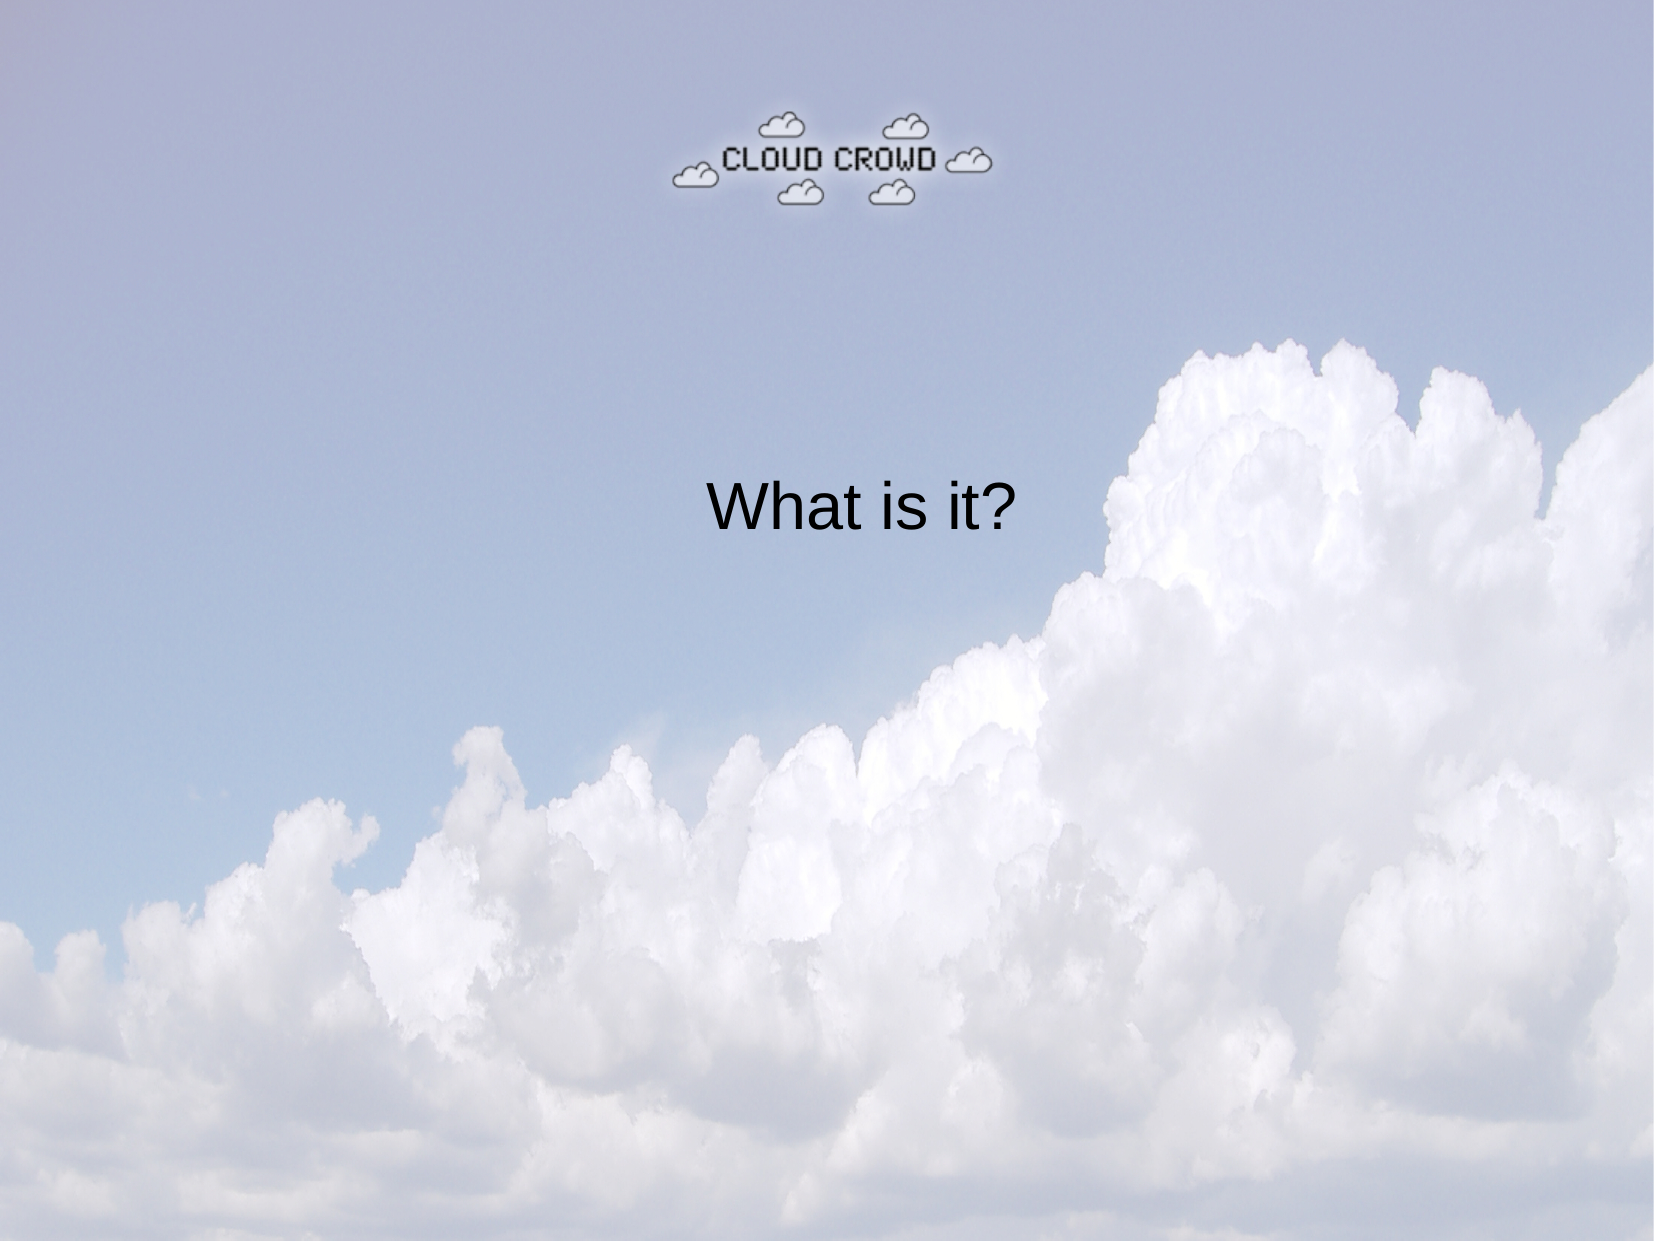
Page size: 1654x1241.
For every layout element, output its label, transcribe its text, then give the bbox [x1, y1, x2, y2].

list What is it? [82, 290, 1571, 1109]
picture [0, 0, 1654, 1241]
